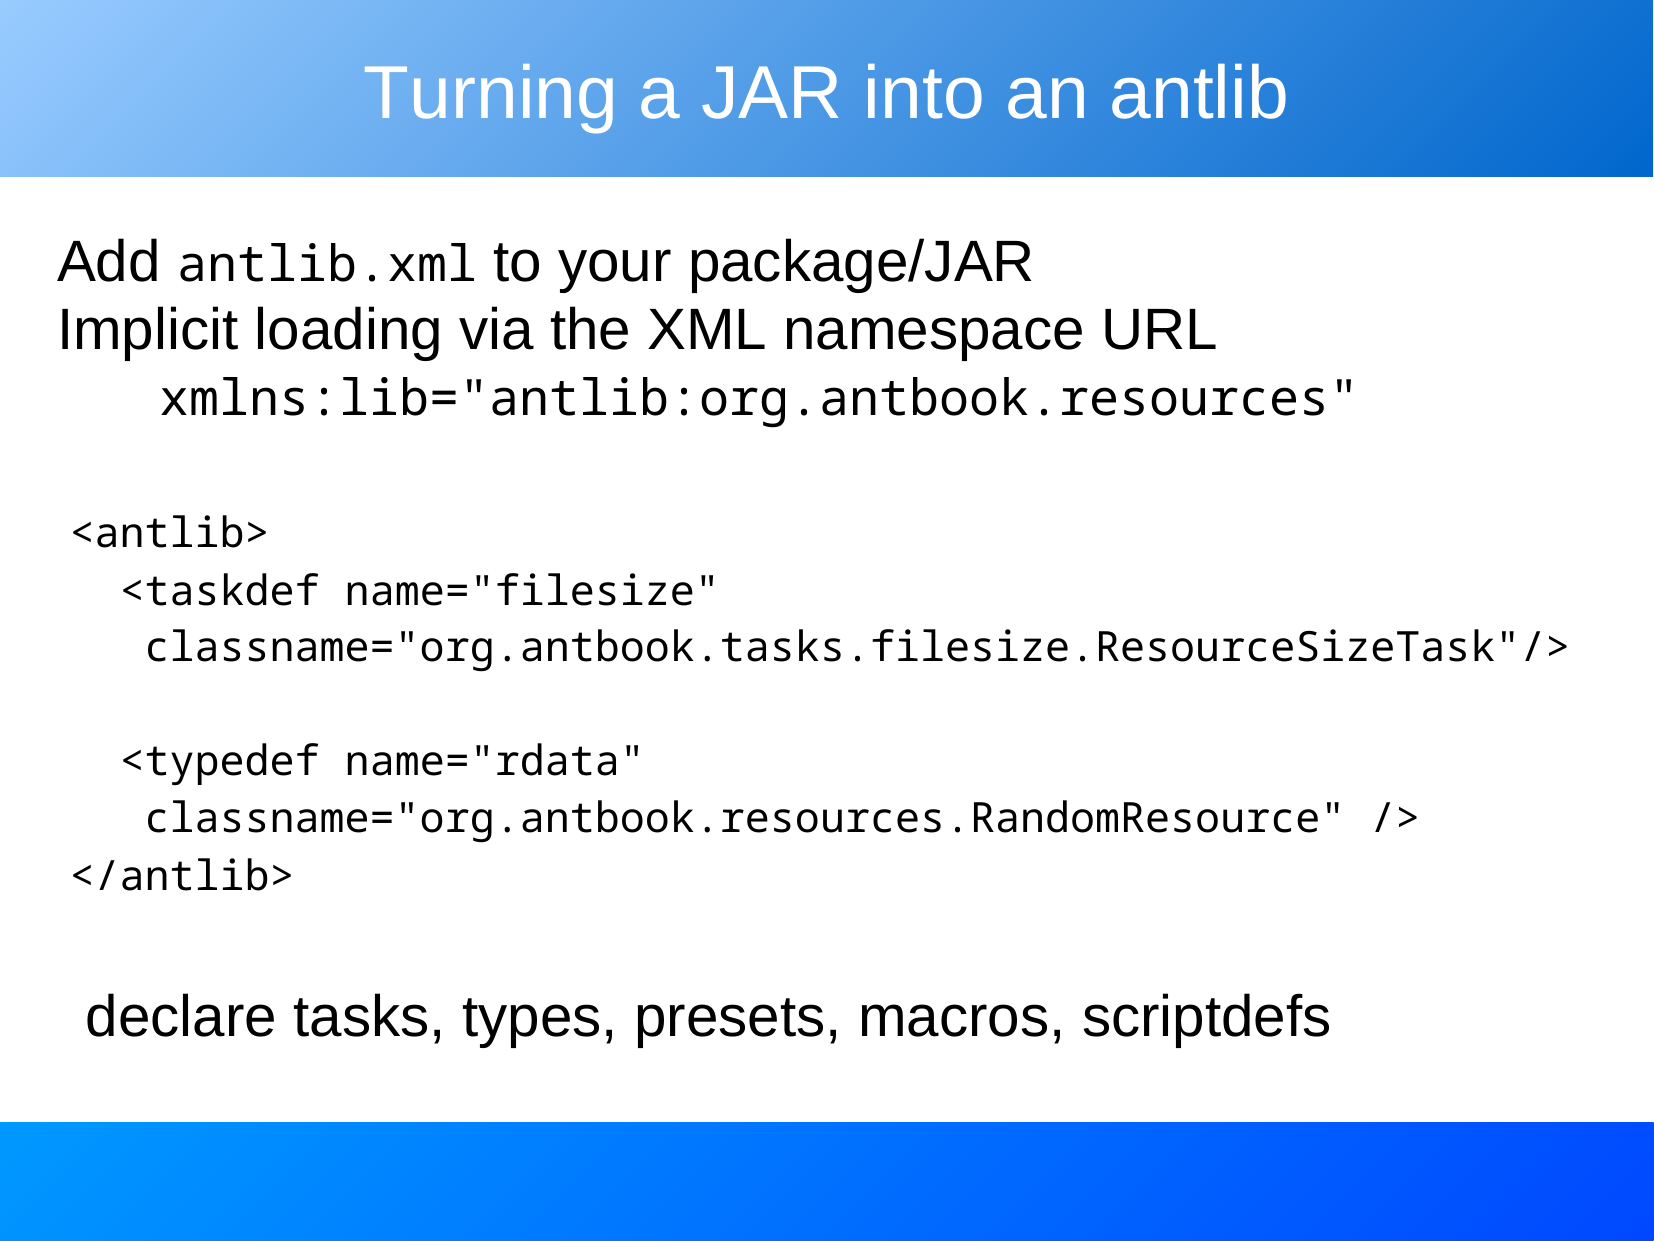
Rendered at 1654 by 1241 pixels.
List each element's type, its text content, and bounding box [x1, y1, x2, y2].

text_box <antlib> <taskdef name="filesize" classname="org.antbook.tasks.filesize.ResourceSizeTask"/> <typedef name="rdata" classname="org.antbook.resources.RandomResource" /> </antlib> [54, 549, 1600, 857]
list Add antlib.xml to your package/JAR Implicit loading via the XML namespace URL xmlns:lib="antlib:org.antbook.resources" [57, 228, 1561, 513]
text_box declare tasks, types, presets, macros, scriptdefs [85, 983, 1401, 1049]
title Turning a JAR into an antlib [82, 22, 1571, 163]
